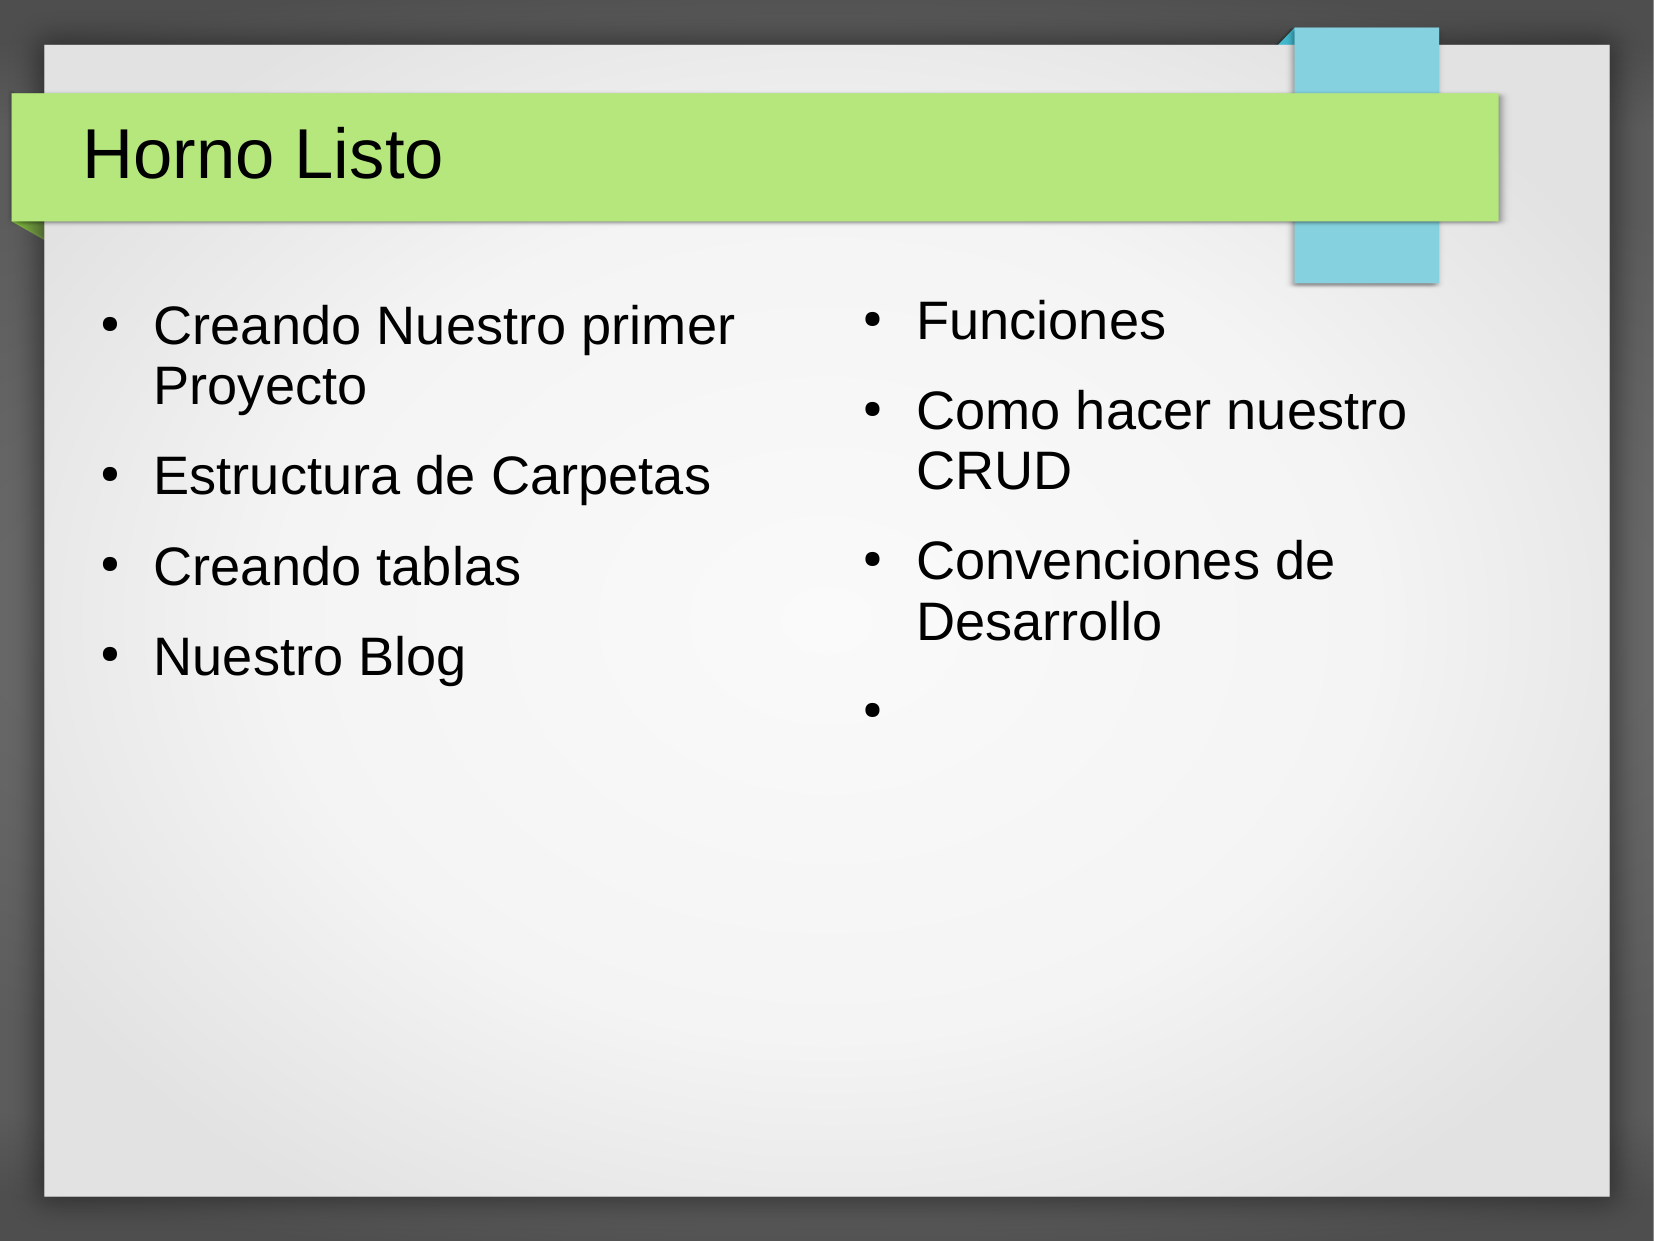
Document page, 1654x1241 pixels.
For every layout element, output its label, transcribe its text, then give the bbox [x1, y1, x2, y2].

title Horno Listo [82, 94, 1264, 213]
picture [0, 0, 1654, 1241]
list Creando Nuestro primer Proyecto Estructura de Carpetas Creando tablas Nuestro Blog [82, 295, 809, 1015]
list Funciones Como hacer nuestro CRUD Convenciones de Desarrollo [845, 290, 1572, 1010]
